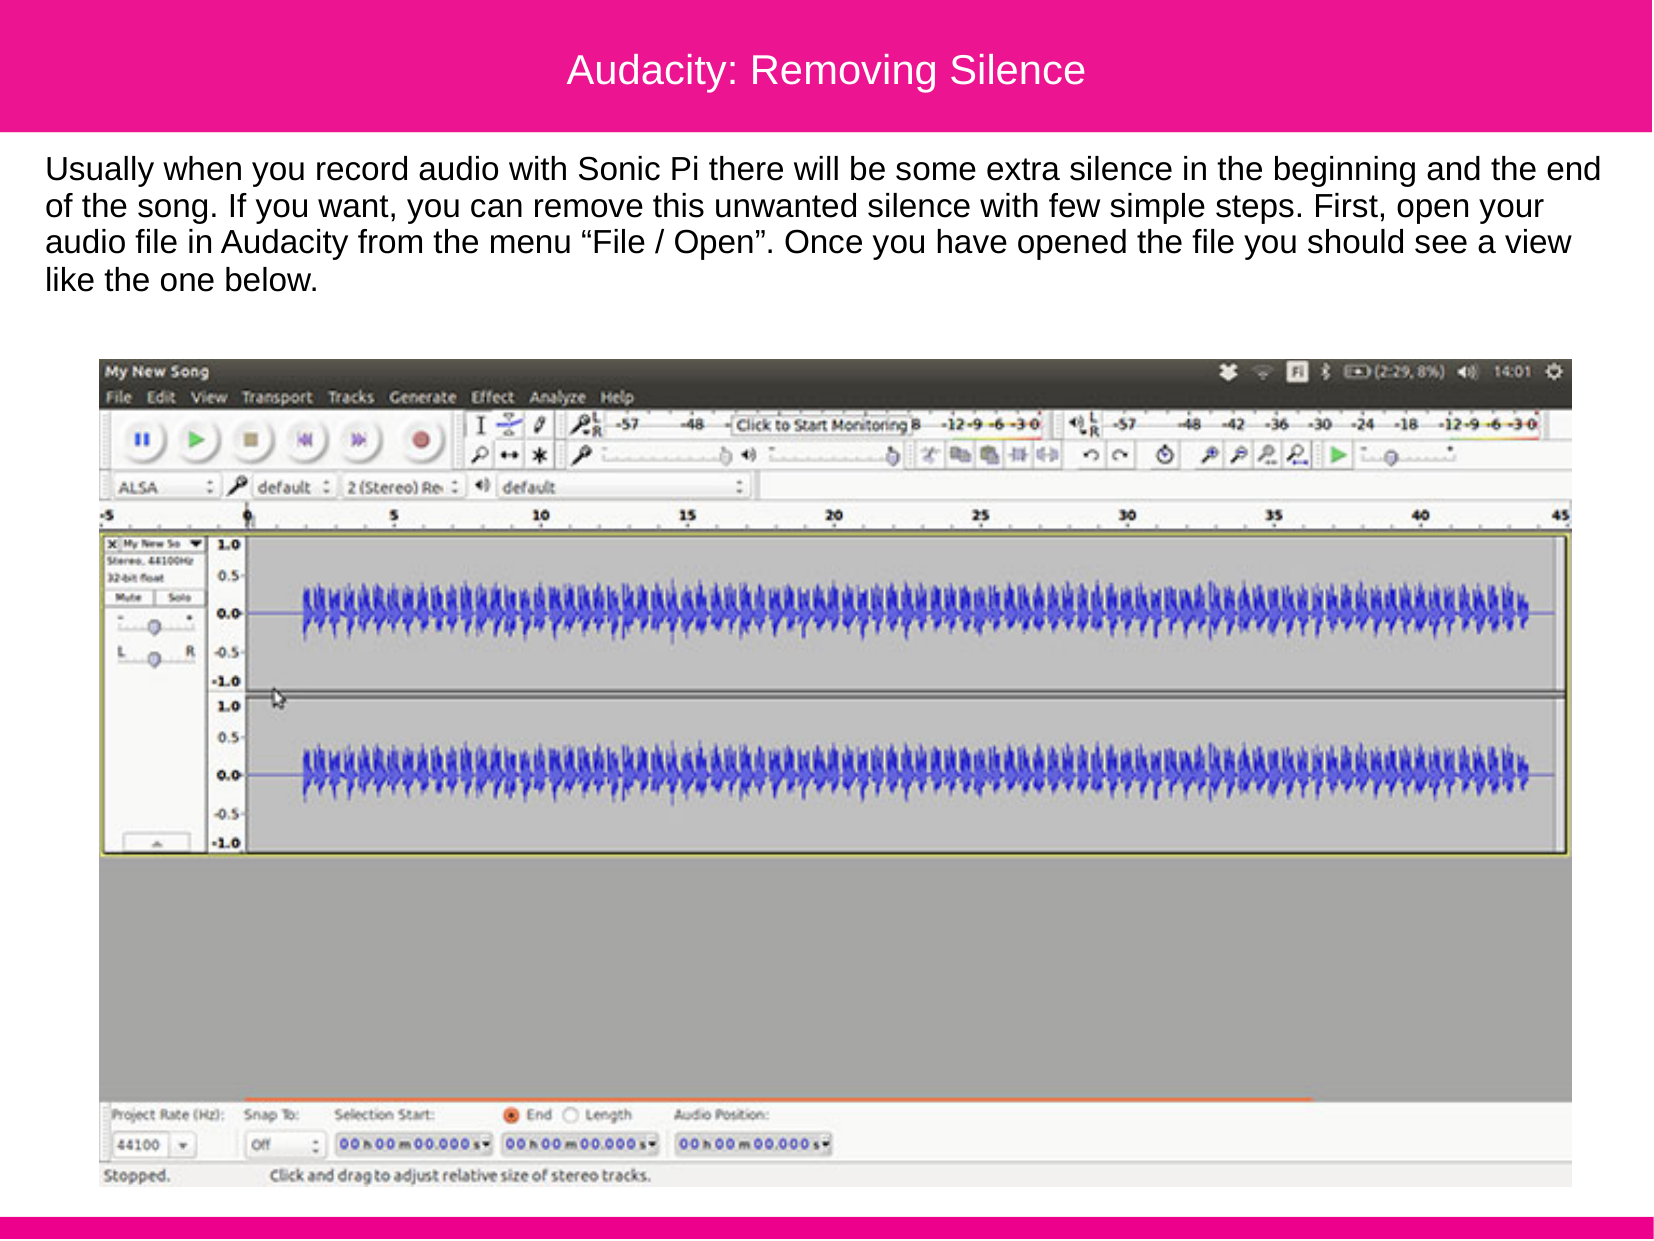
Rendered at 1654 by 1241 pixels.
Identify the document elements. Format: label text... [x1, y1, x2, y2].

picture [0, 0, 1654, 1241]
title Audacity: Removing Silence [82, 46, 1571, 94]
list Usually when you record audio with Sonic Pi there will be some extra silence in the beginning and the end of the song. If you want, you can remove this unwanted silence with few simple steps. First, open your audio file in Audacity from the menu “File / Open”. Once you have opened the file you should see a view like the one below. [45, 150, 1606, 346]
